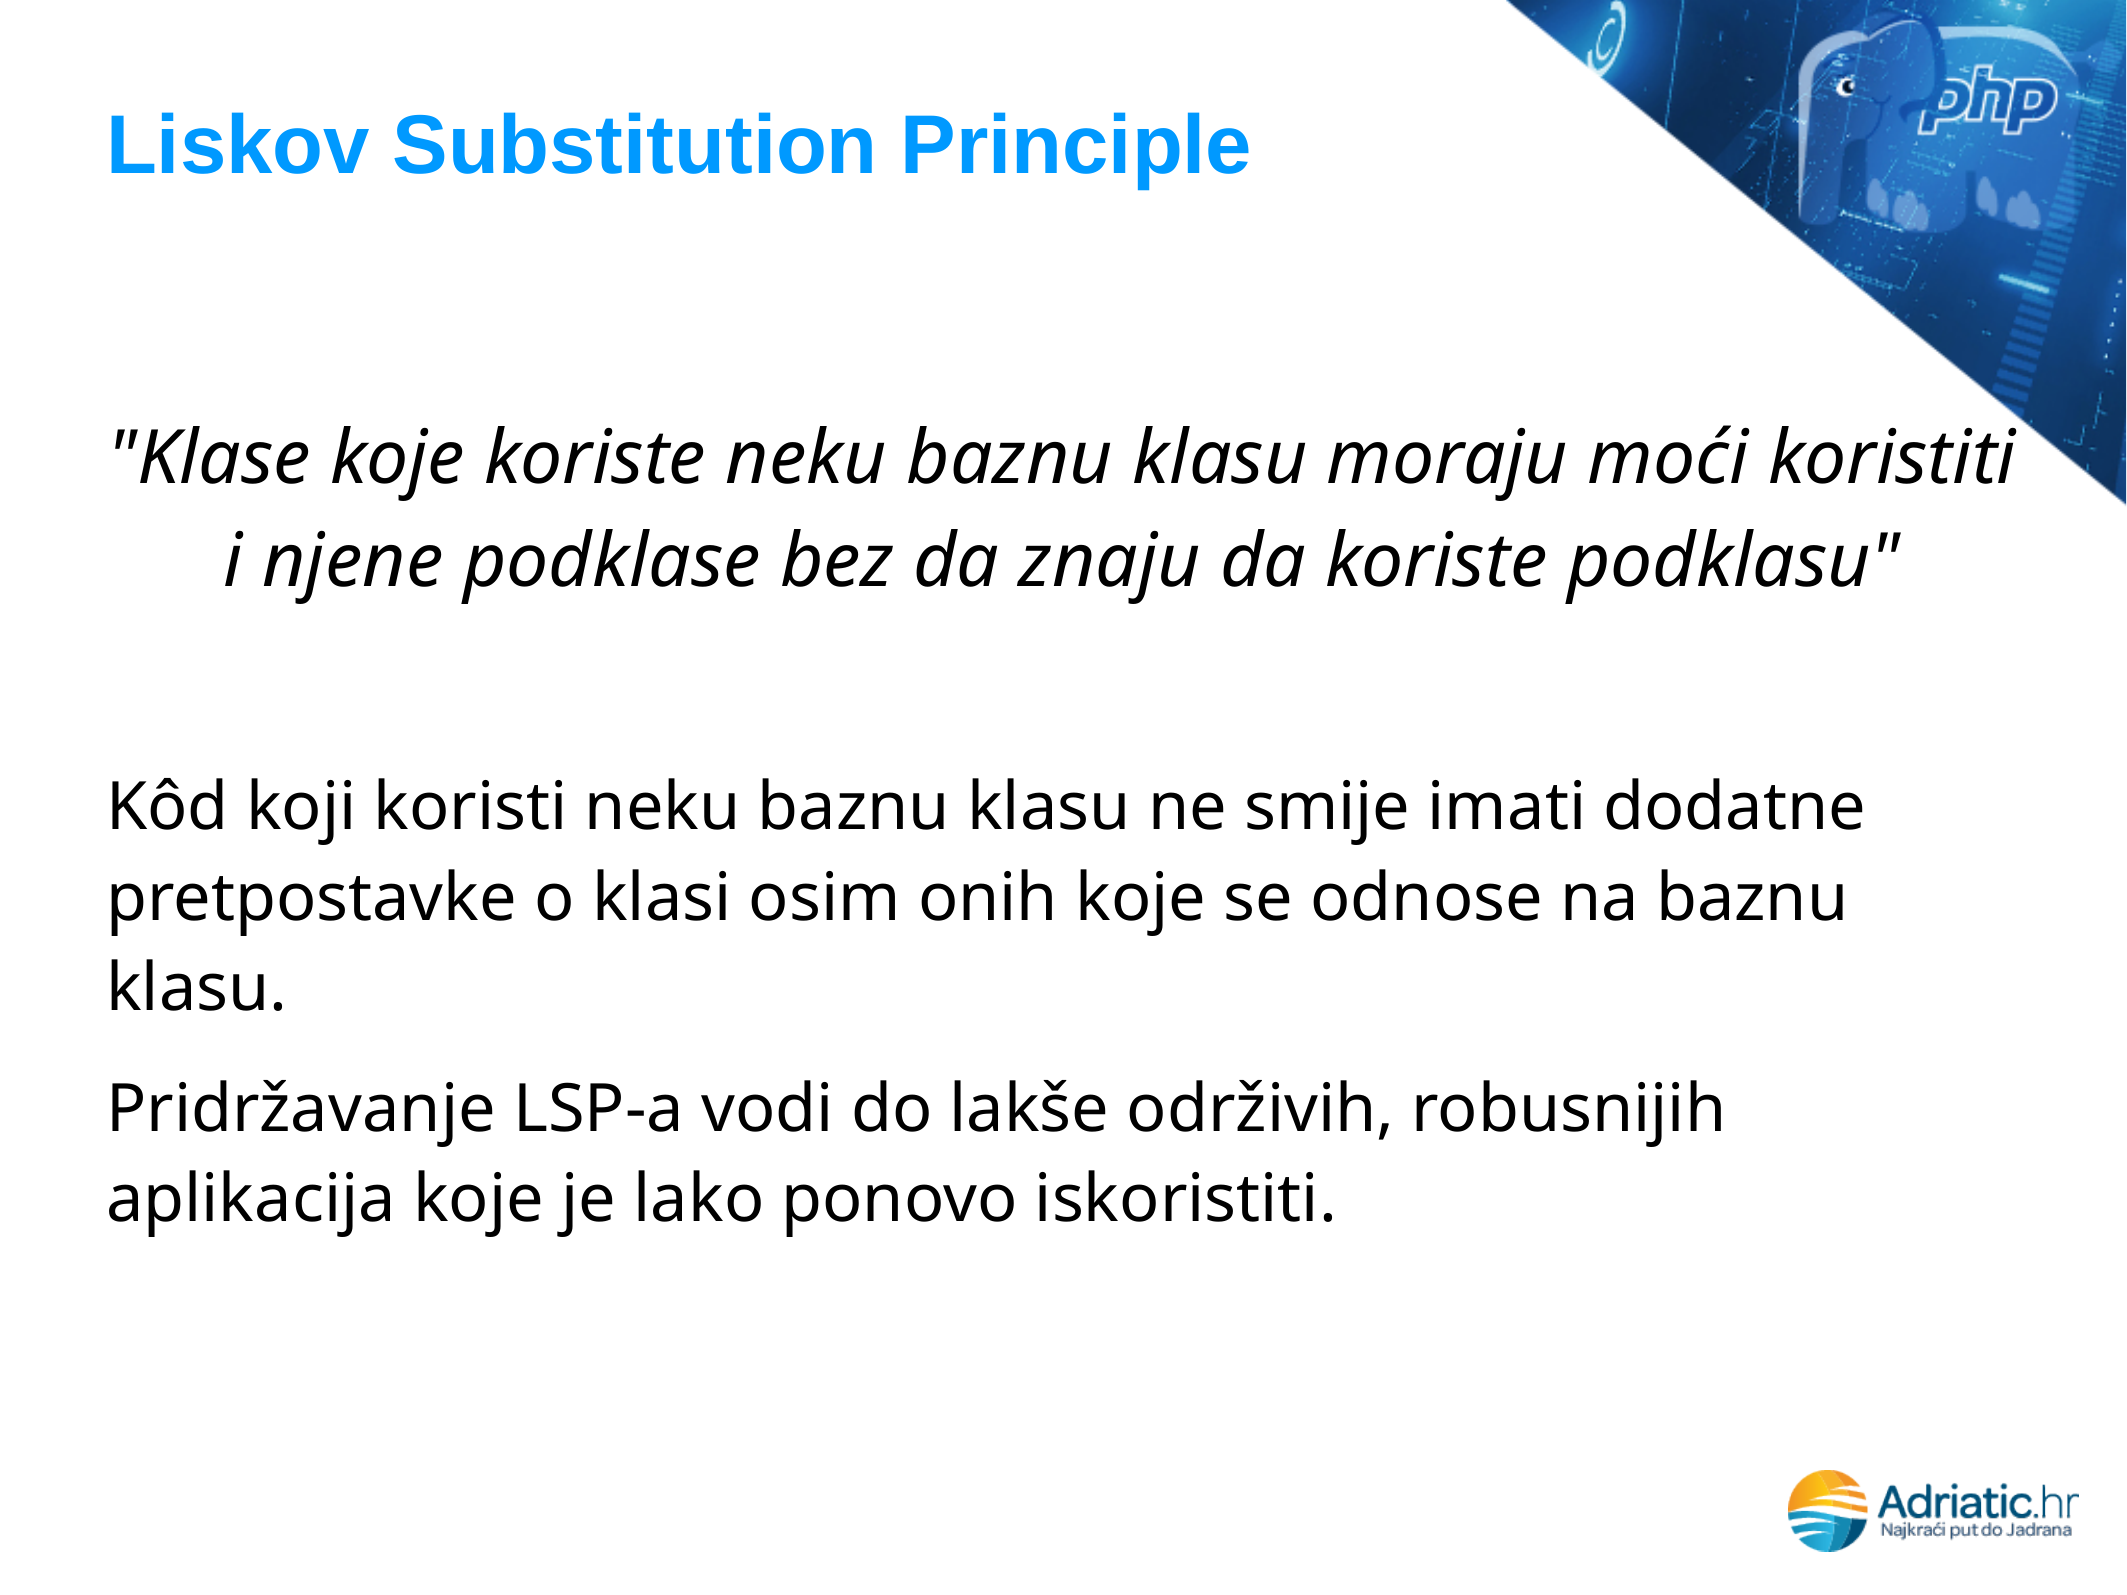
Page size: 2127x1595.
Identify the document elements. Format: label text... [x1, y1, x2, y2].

title Liskov Substitution Principle [106, 70, 1630, 219]
list "Klase koje koriste neku baznu klasu moraju moći koristiti i njene podklase bez da znaju da koriste podklasu" Kôd koji koristi neku baznu klasu ne smije imati dodatne pretpostavke o klasi osim onih koje se odnose na baznu klasu. Pridržavanje LSP-a vodi do lakše održivih, robusnijih aplikacija koje je lako ponovo iskoristiti. [106, 271, 2020, 1453]
picture [1505, 0, 2127, 625]
picture [1788, 1470, 2079, 1552]
